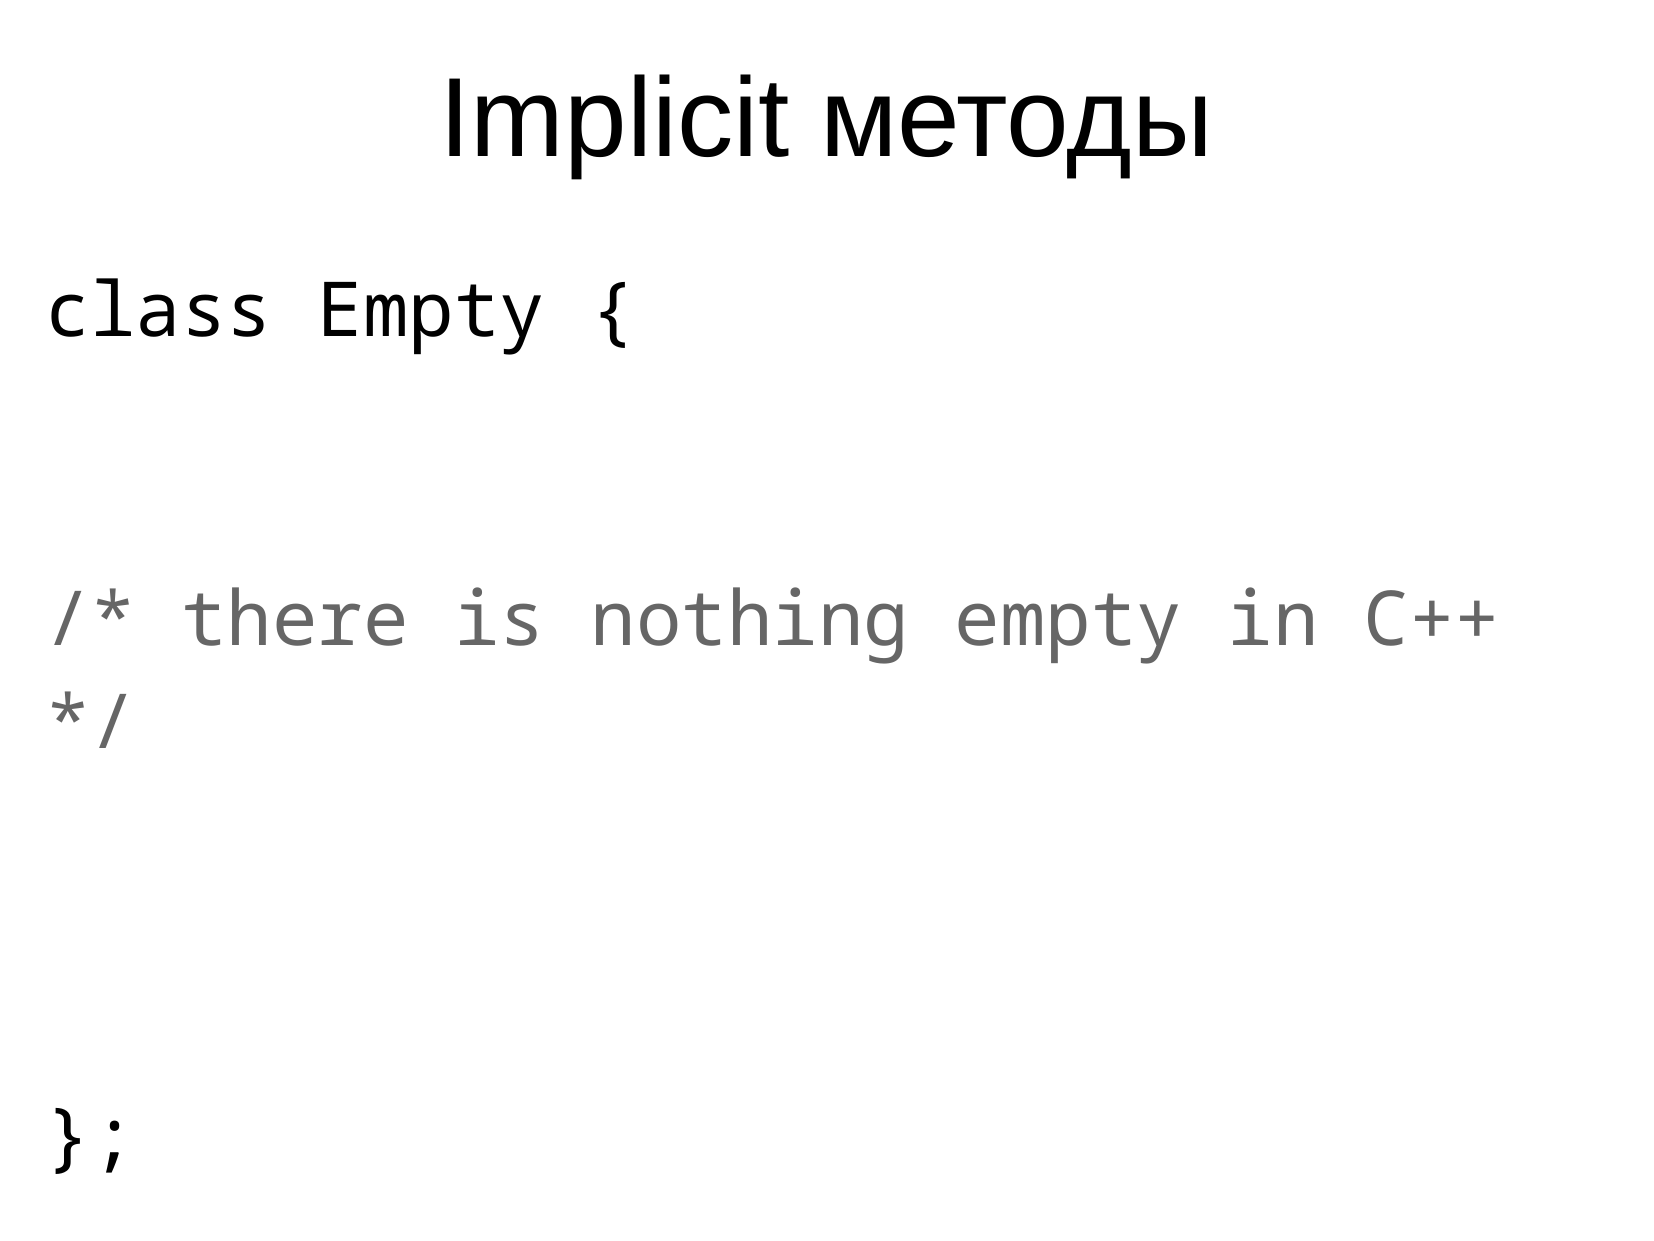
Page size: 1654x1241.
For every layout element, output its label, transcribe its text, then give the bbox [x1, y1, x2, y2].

title Implicit методы [82, 13, 1571, 222]
list class Empty { /* there is nothing empty in C++ */ }; [45, 255, 1583, 1186]
